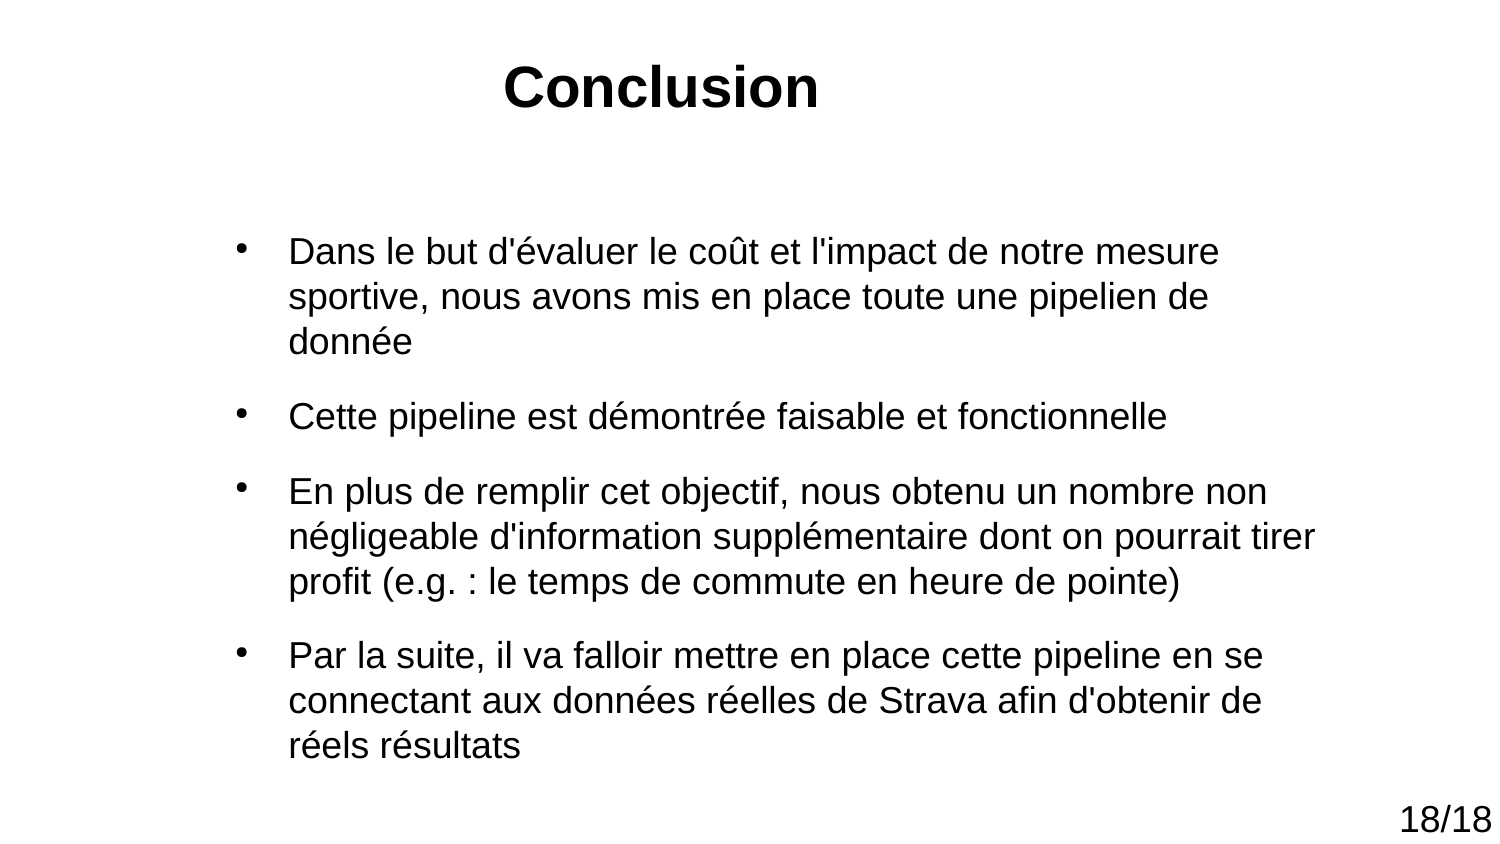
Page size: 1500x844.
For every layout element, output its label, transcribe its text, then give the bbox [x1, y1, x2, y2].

text_box 18/18 [1384, 791, 1500, 844]
list Dans le but d'évaluer le coût et l'impact de notre mesure sportive, nous avons mis en place toute une pipelien de donnée Cette pipeline est démontrée faisable et fonctionnelle En plus de remplir cet objectif, nous obtenu un nombre non négligeable d'information supplémentaire dont on pourrait tirer profit (e.g. : le temps de commute en heure de pointe) Par la suite, il va falloir mettre en place cette pipeline en se connectant aux données réelles de Strava afin d'obtenir de réels résultats [202, 212, 1358, 473]
list [202, 473, 1358, 730]
title Conclusion [488, 15, 1323, 154]
